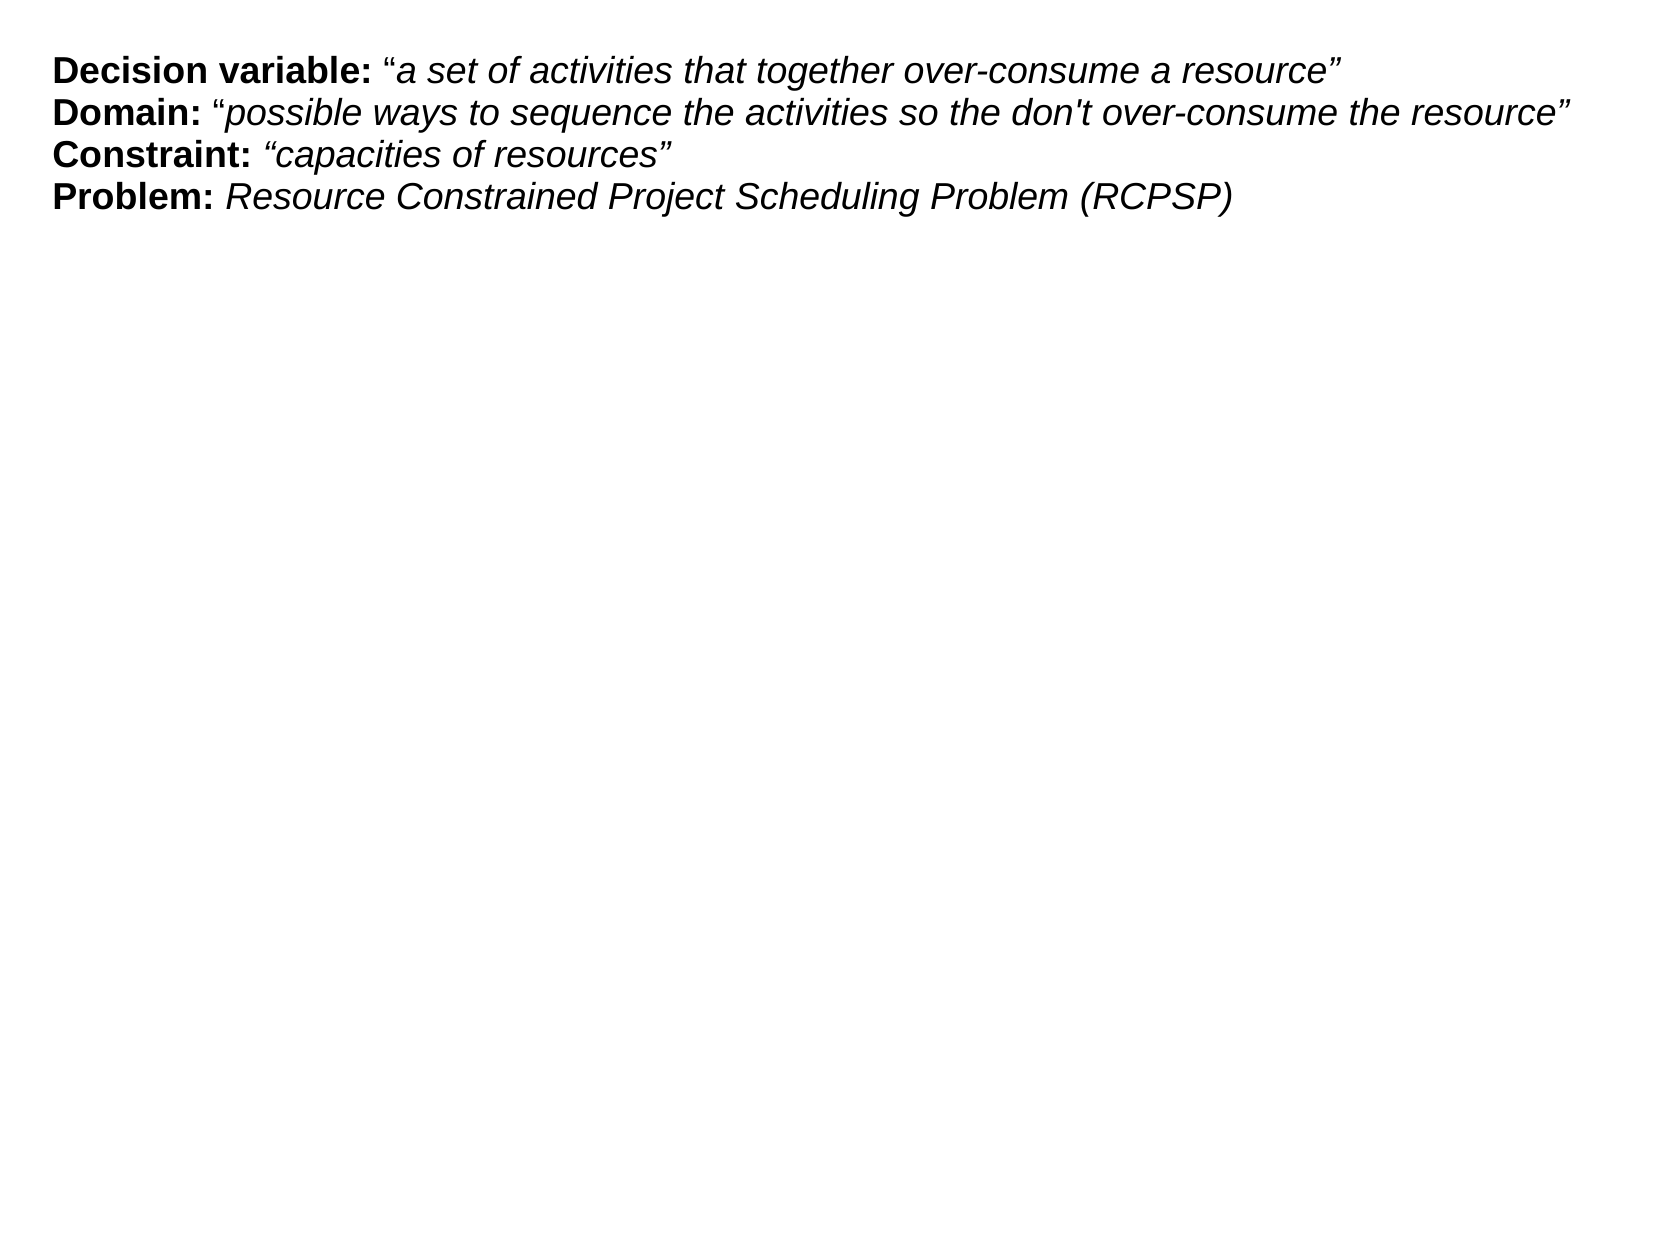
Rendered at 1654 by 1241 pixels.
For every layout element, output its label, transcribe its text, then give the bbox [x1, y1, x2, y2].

text_box Decision variable: “a set of activities that together over-consume a resource” Domain: “possible ways to sequence the activities so the don't over-consume the resource” Constraint: “capacities of resources” Problem: Resource Constrained Project Scheduling Problem (RCPSP) [37, 42, 1585, 226]
